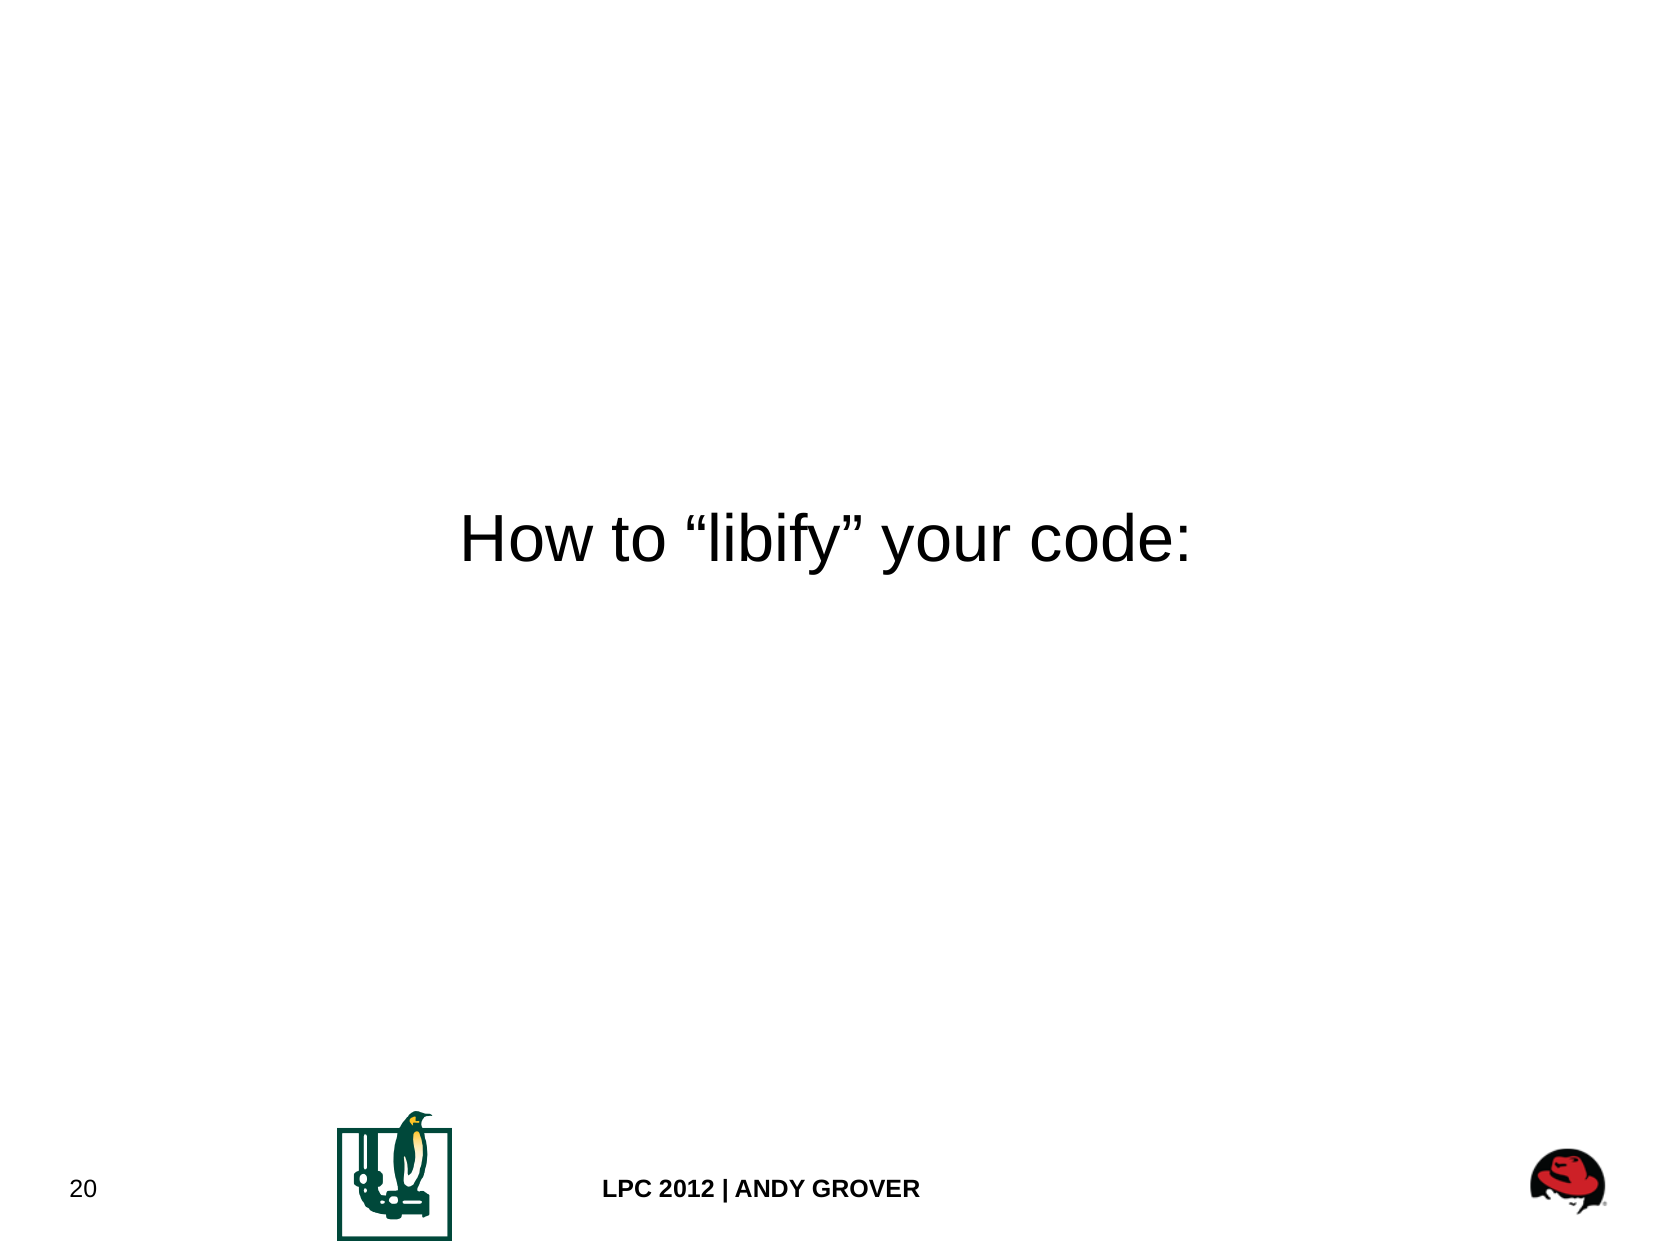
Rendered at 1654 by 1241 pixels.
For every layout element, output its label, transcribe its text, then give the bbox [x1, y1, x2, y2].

picture [337, 1111, 452, 1241]
picture [1529, 1146, 1613, 1224]
subtitle How to “libify” your code: [82, 37, 1571, 1039]
